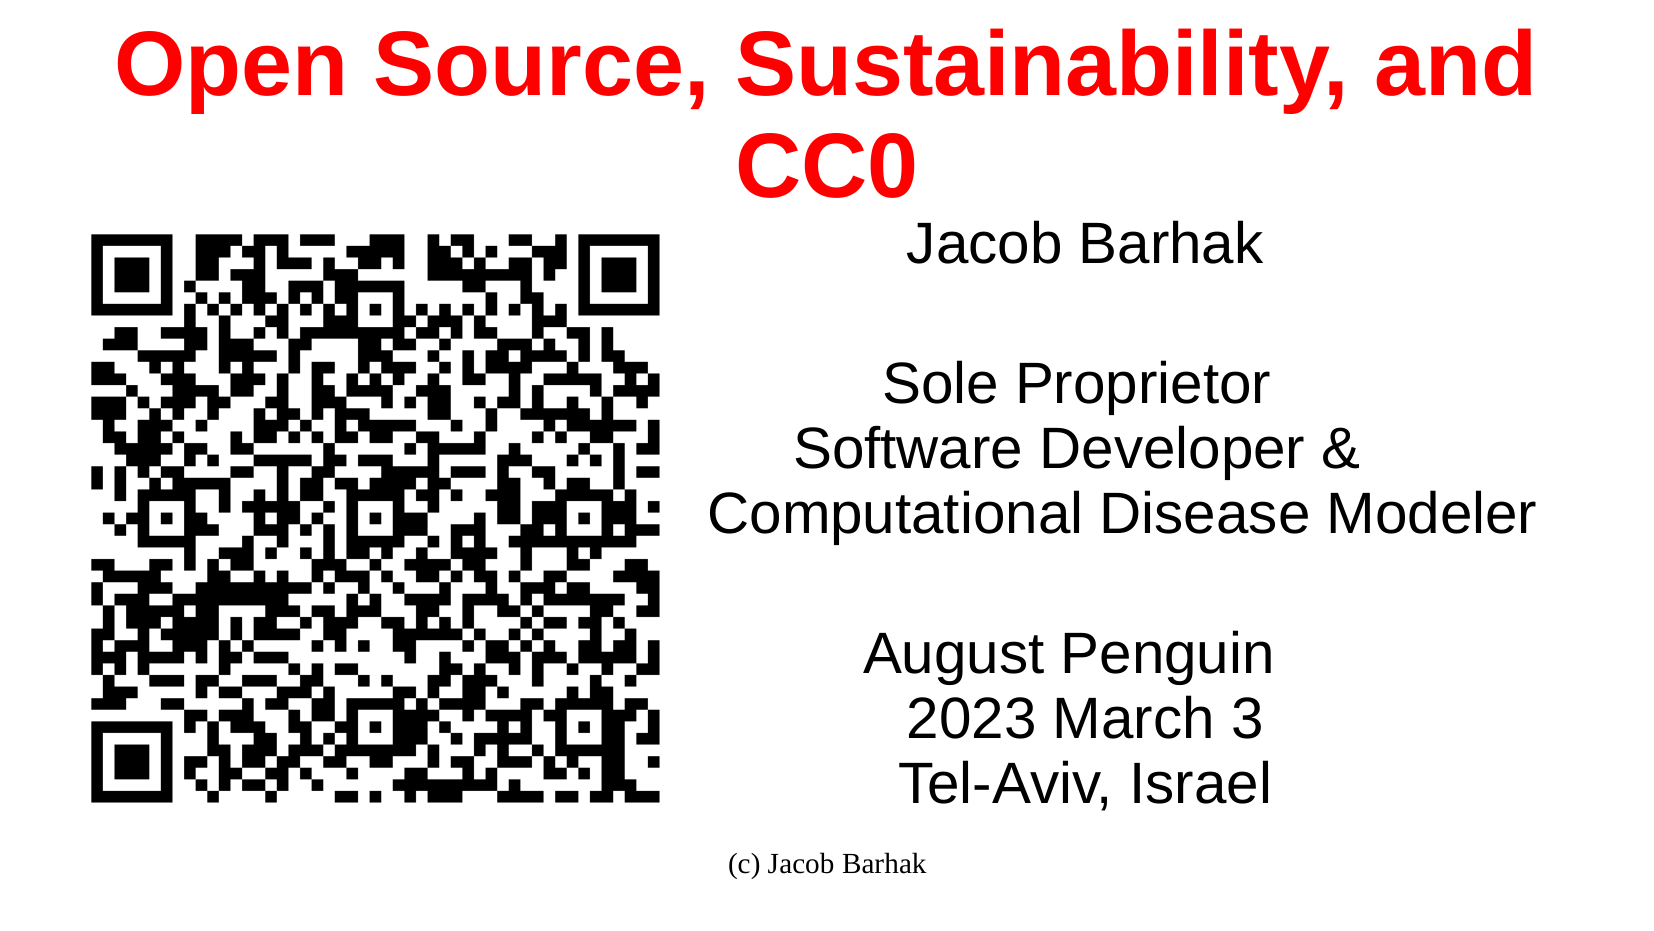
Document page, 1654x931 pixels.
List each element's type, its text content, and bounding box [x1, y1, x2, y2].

picture [45, 188, 706, 849]
subtitle Jacob Barhak Sole Proprietor Software Developer & Computational Disease Modeler August Penguin 2023 March 3 Tel-Aviv, Israel [706, 210, 1571, 816]
title Open Source, Sustainability, and CC0 [82, 12, 1571, 210]
